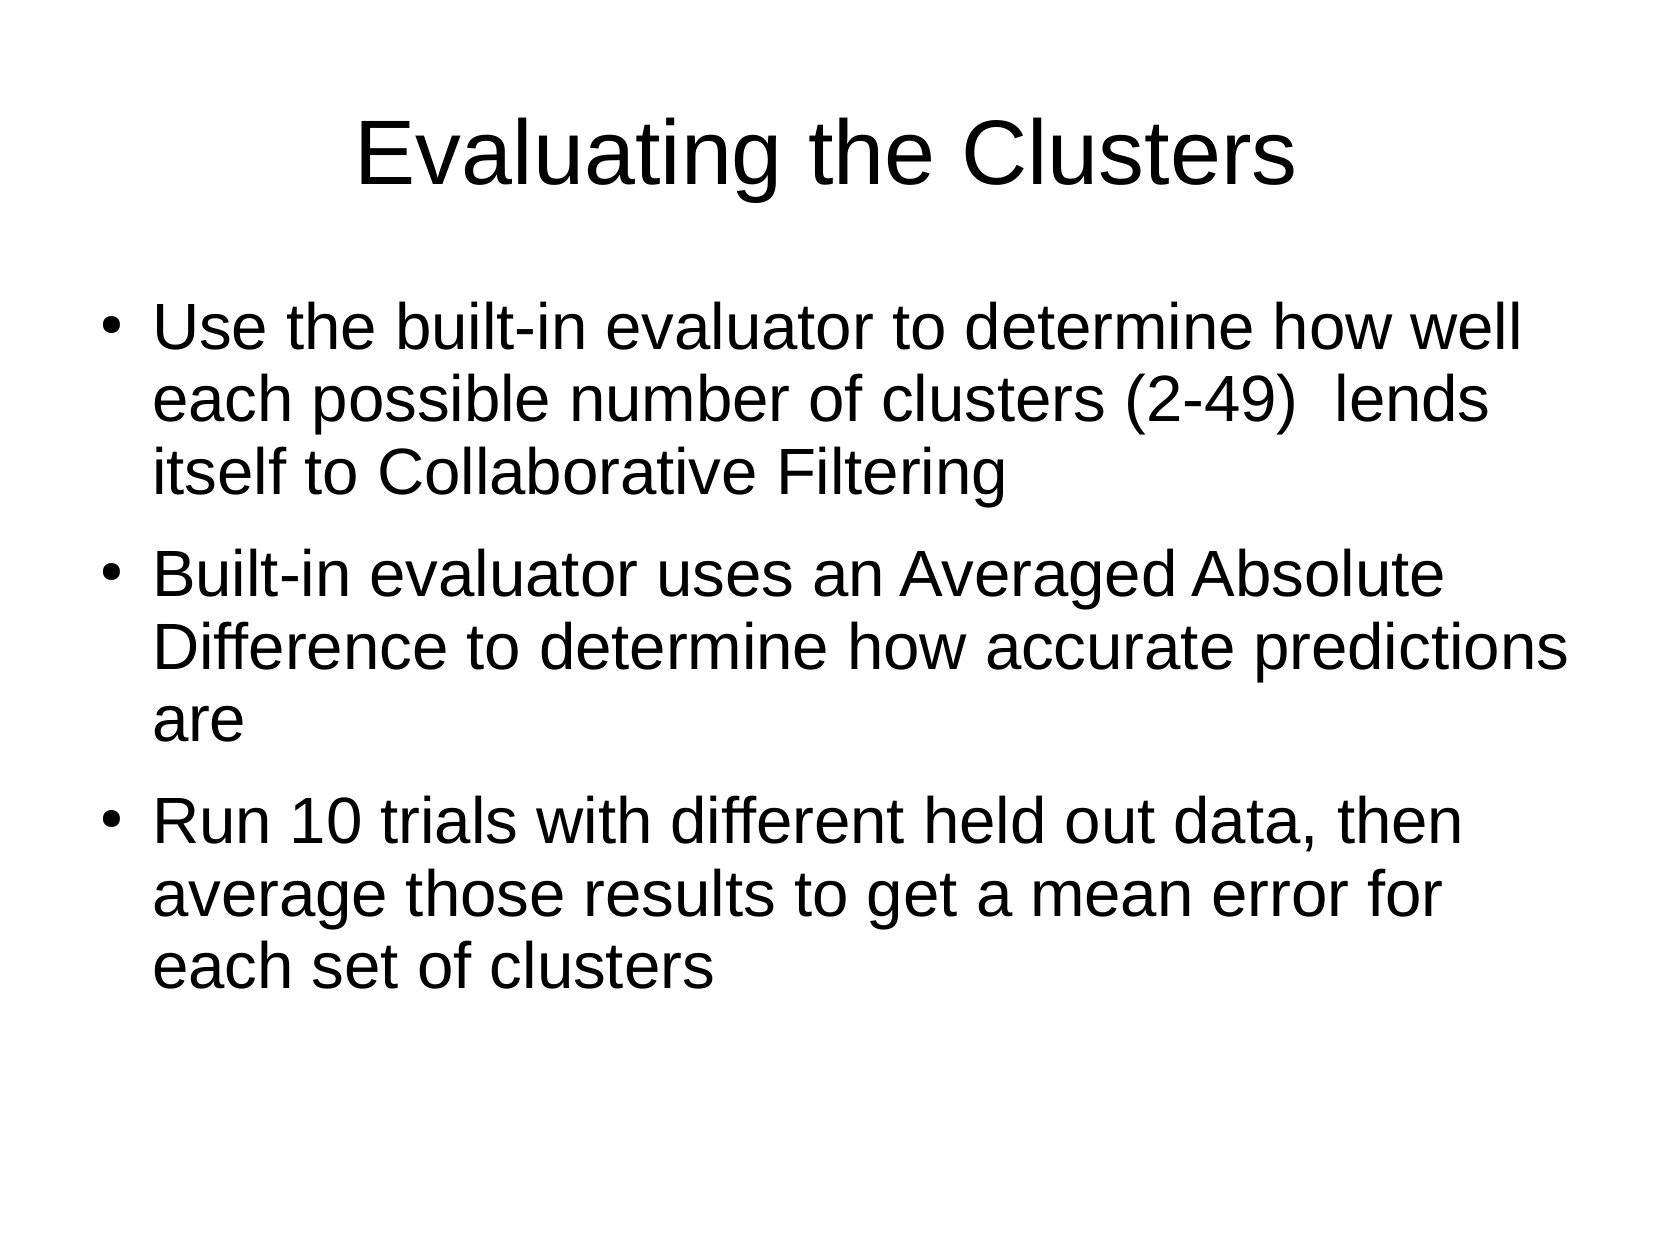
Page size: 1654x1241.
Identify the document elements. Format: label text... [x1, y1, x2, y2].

title Evaluating the Clusters [82, 49, 1571, 257]
list Use the built-in evaluator to determine how well each possible number of clusters (2-49) lends itself to Collaborative Filtering Built-in evaluator uses an Averaged Absolute Difference to determine how accurate predictions are Run 10 trials with different held out data, then average those results to get a mean error for each set of clusters [82, 290, 1571, 1010]
